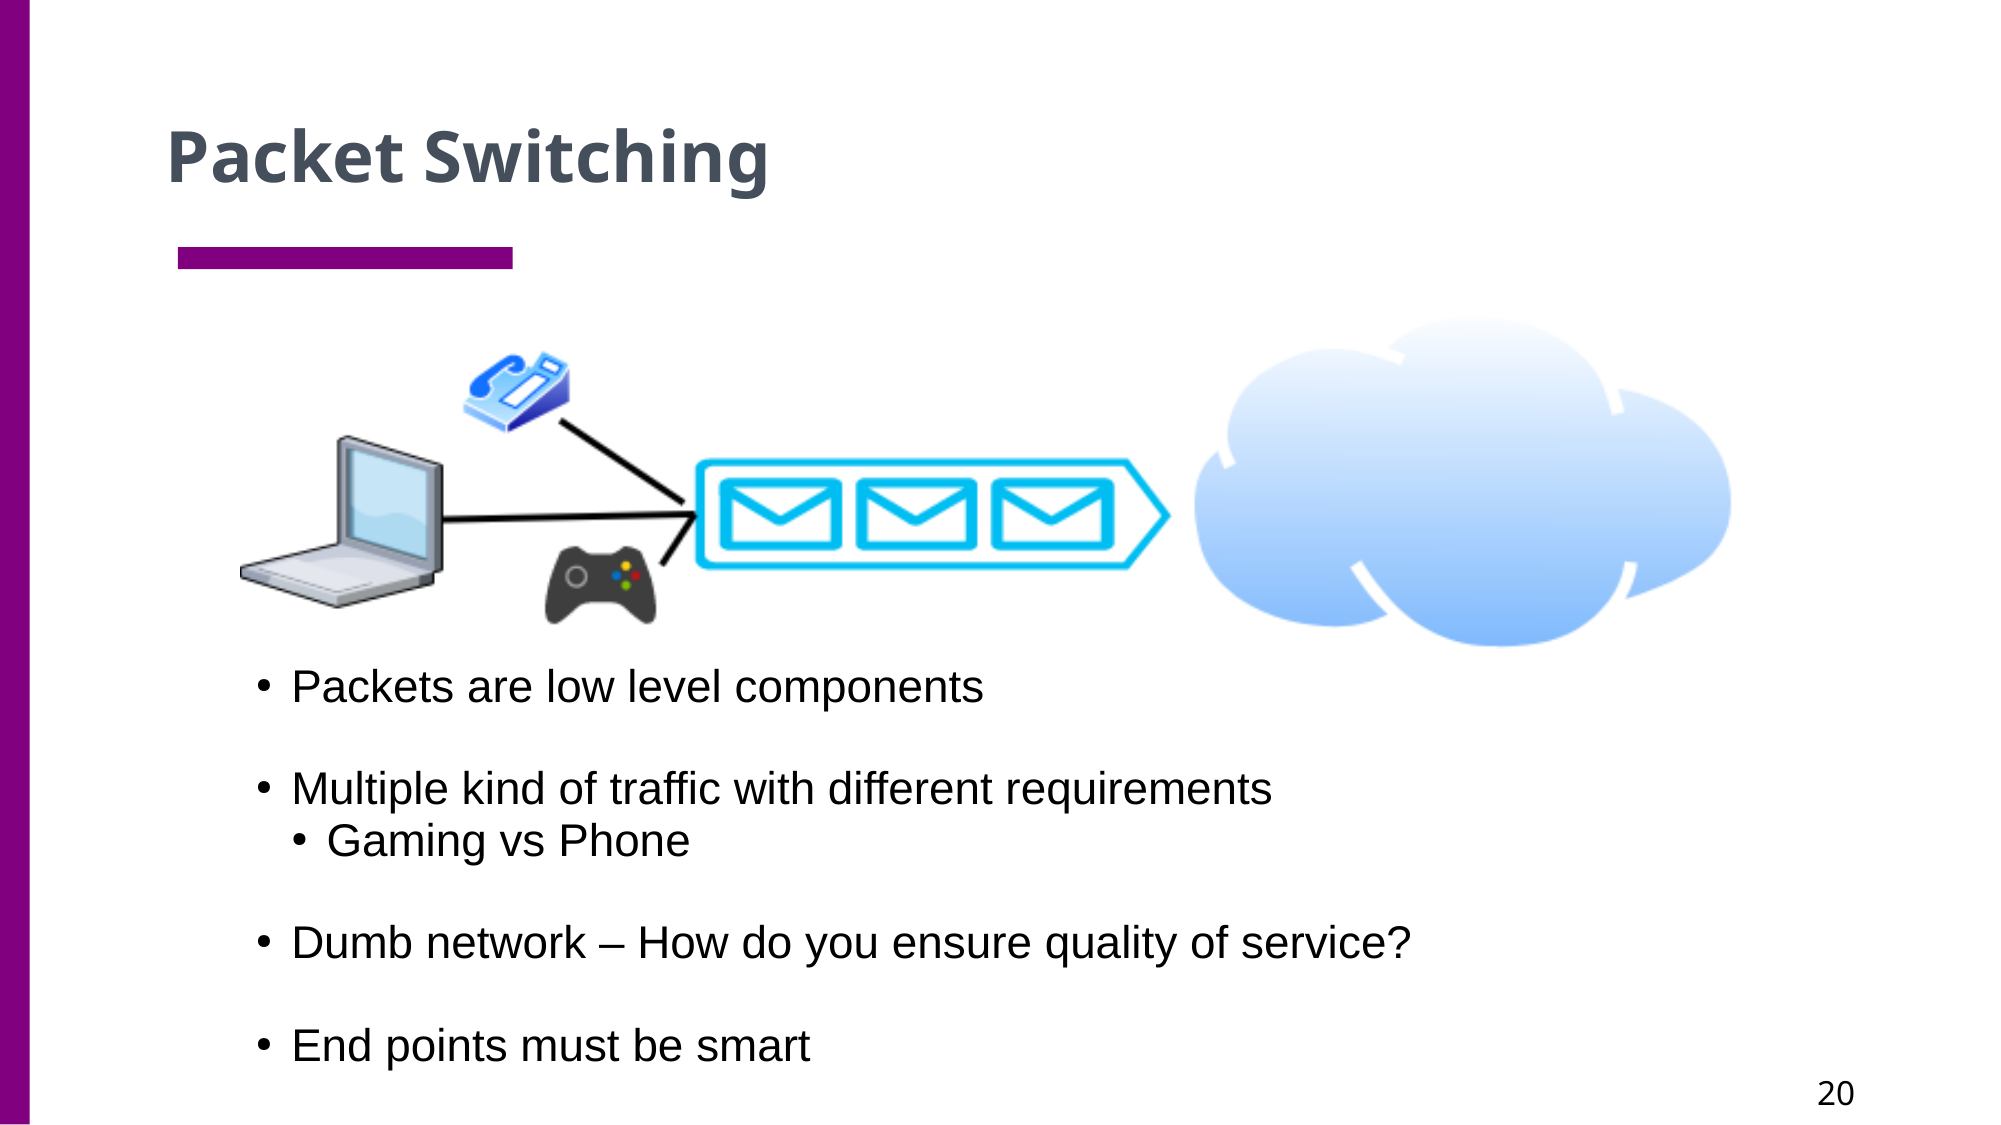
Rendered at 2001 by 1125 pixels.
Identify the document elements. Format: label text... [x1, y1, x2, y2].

picture [240, 303, 1747, 661]
text_box Packets are low level components Multiple kind of traffic with different requirements Gaming vs Phone Dumb network – How do you ensure quality of service? End points must be smart [241, 653, 1756, 1125]
text_box Packet Switching [151, 0, 1849, 212]
